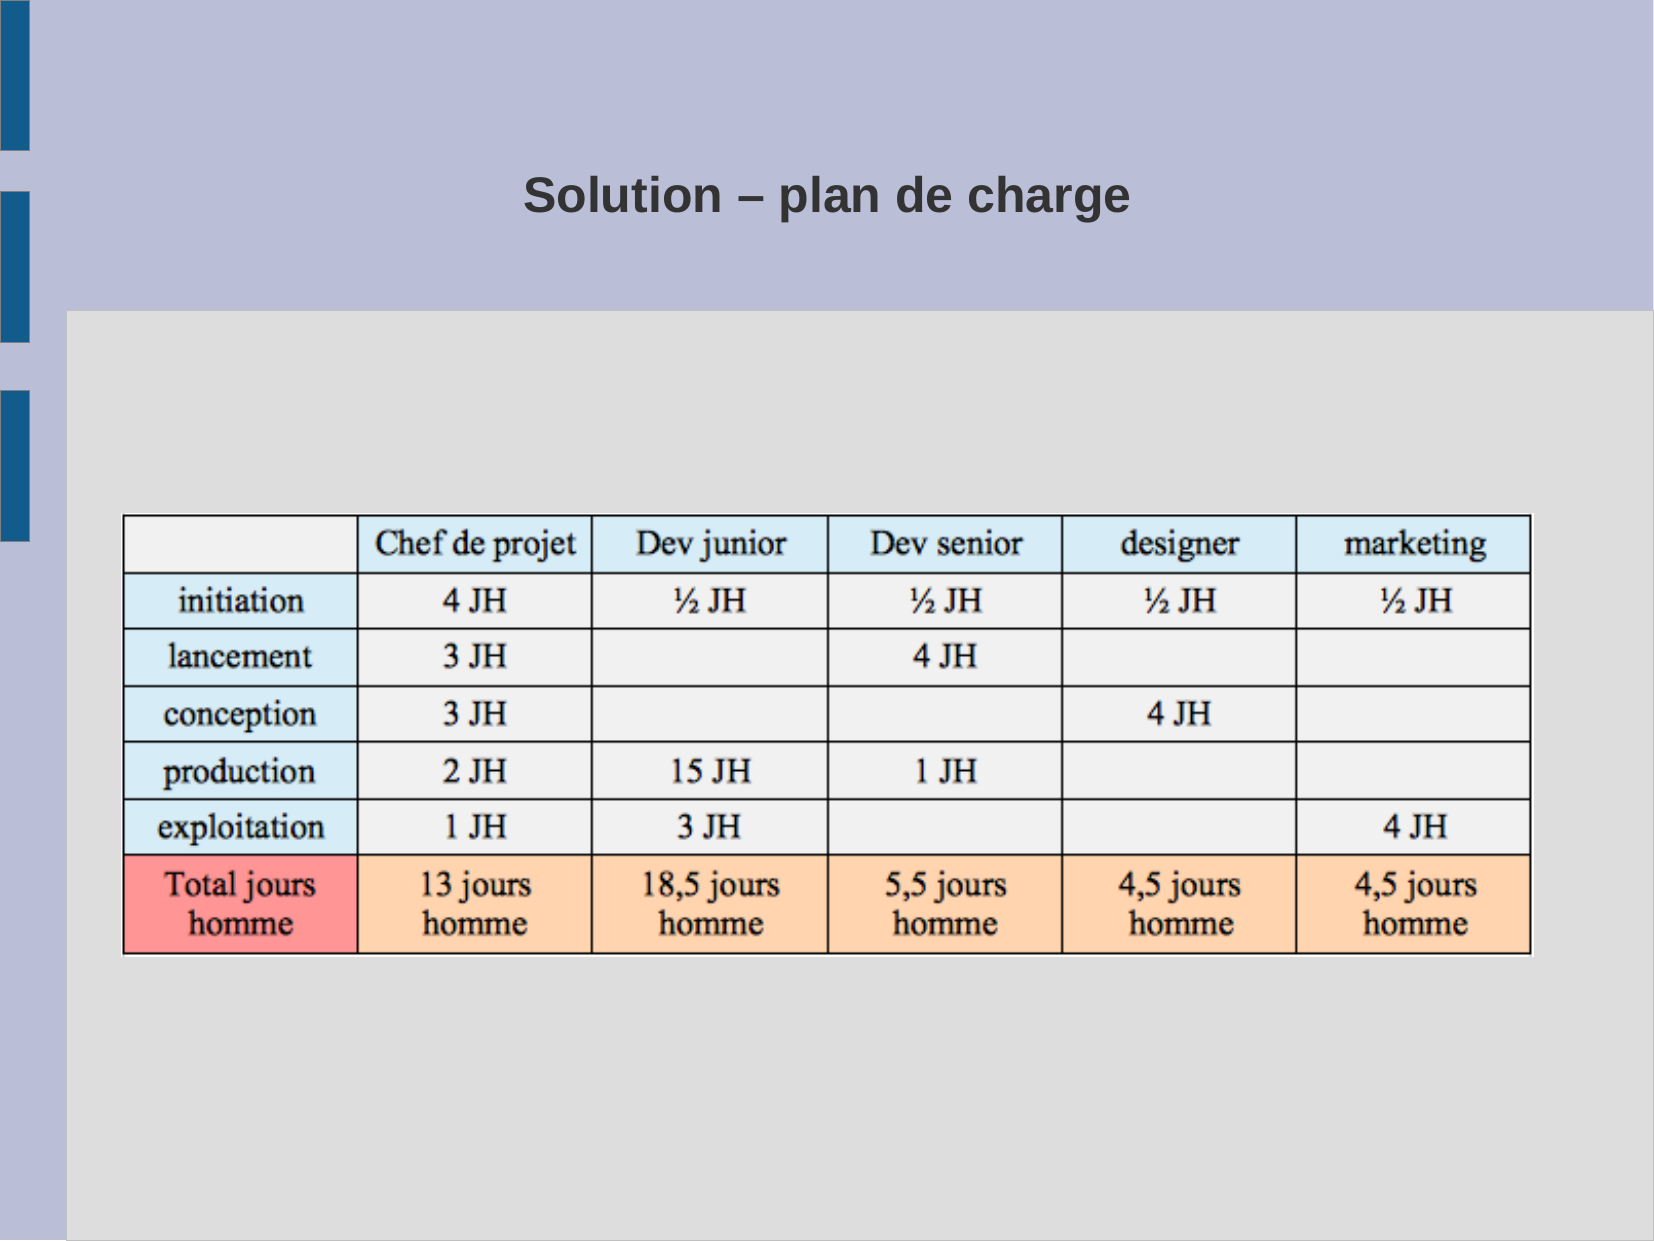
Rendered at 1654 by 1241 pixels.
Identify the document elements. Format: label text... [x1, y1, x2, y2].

picture [121, 513, 1534, 957]
title Solution – plan de charge [121, 91, 1534, 299]
